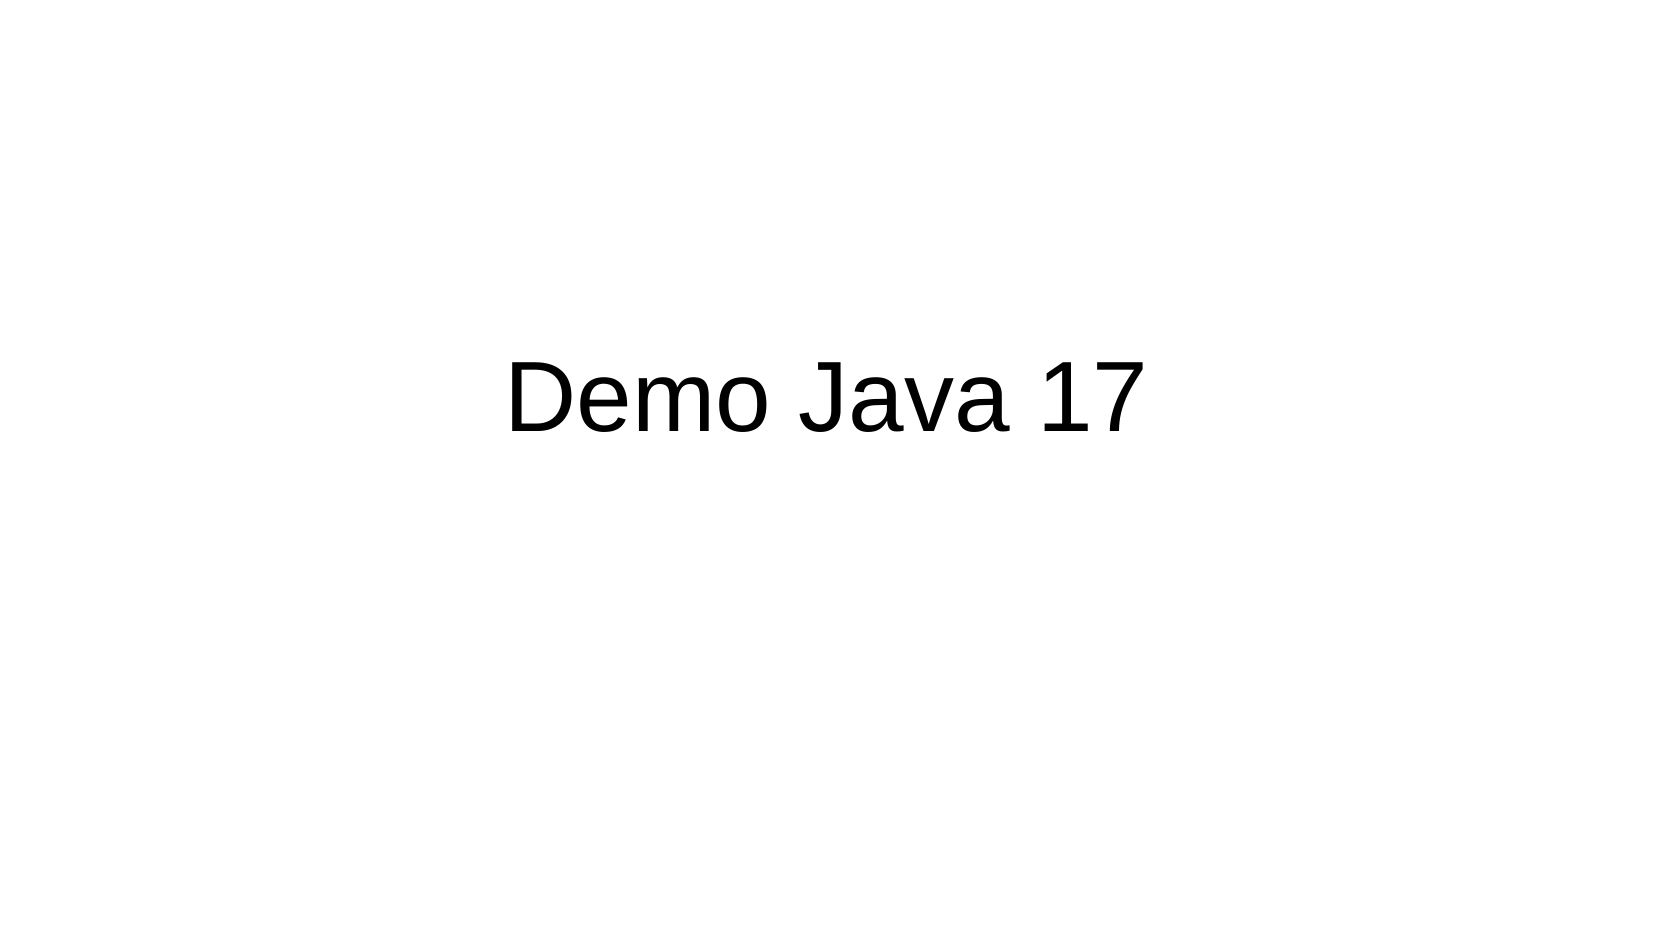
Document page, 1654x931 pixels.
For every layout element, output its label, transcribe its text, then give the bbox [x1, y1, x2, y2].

subtitle Demo Java 17 [82, 37, 1571, 757]
